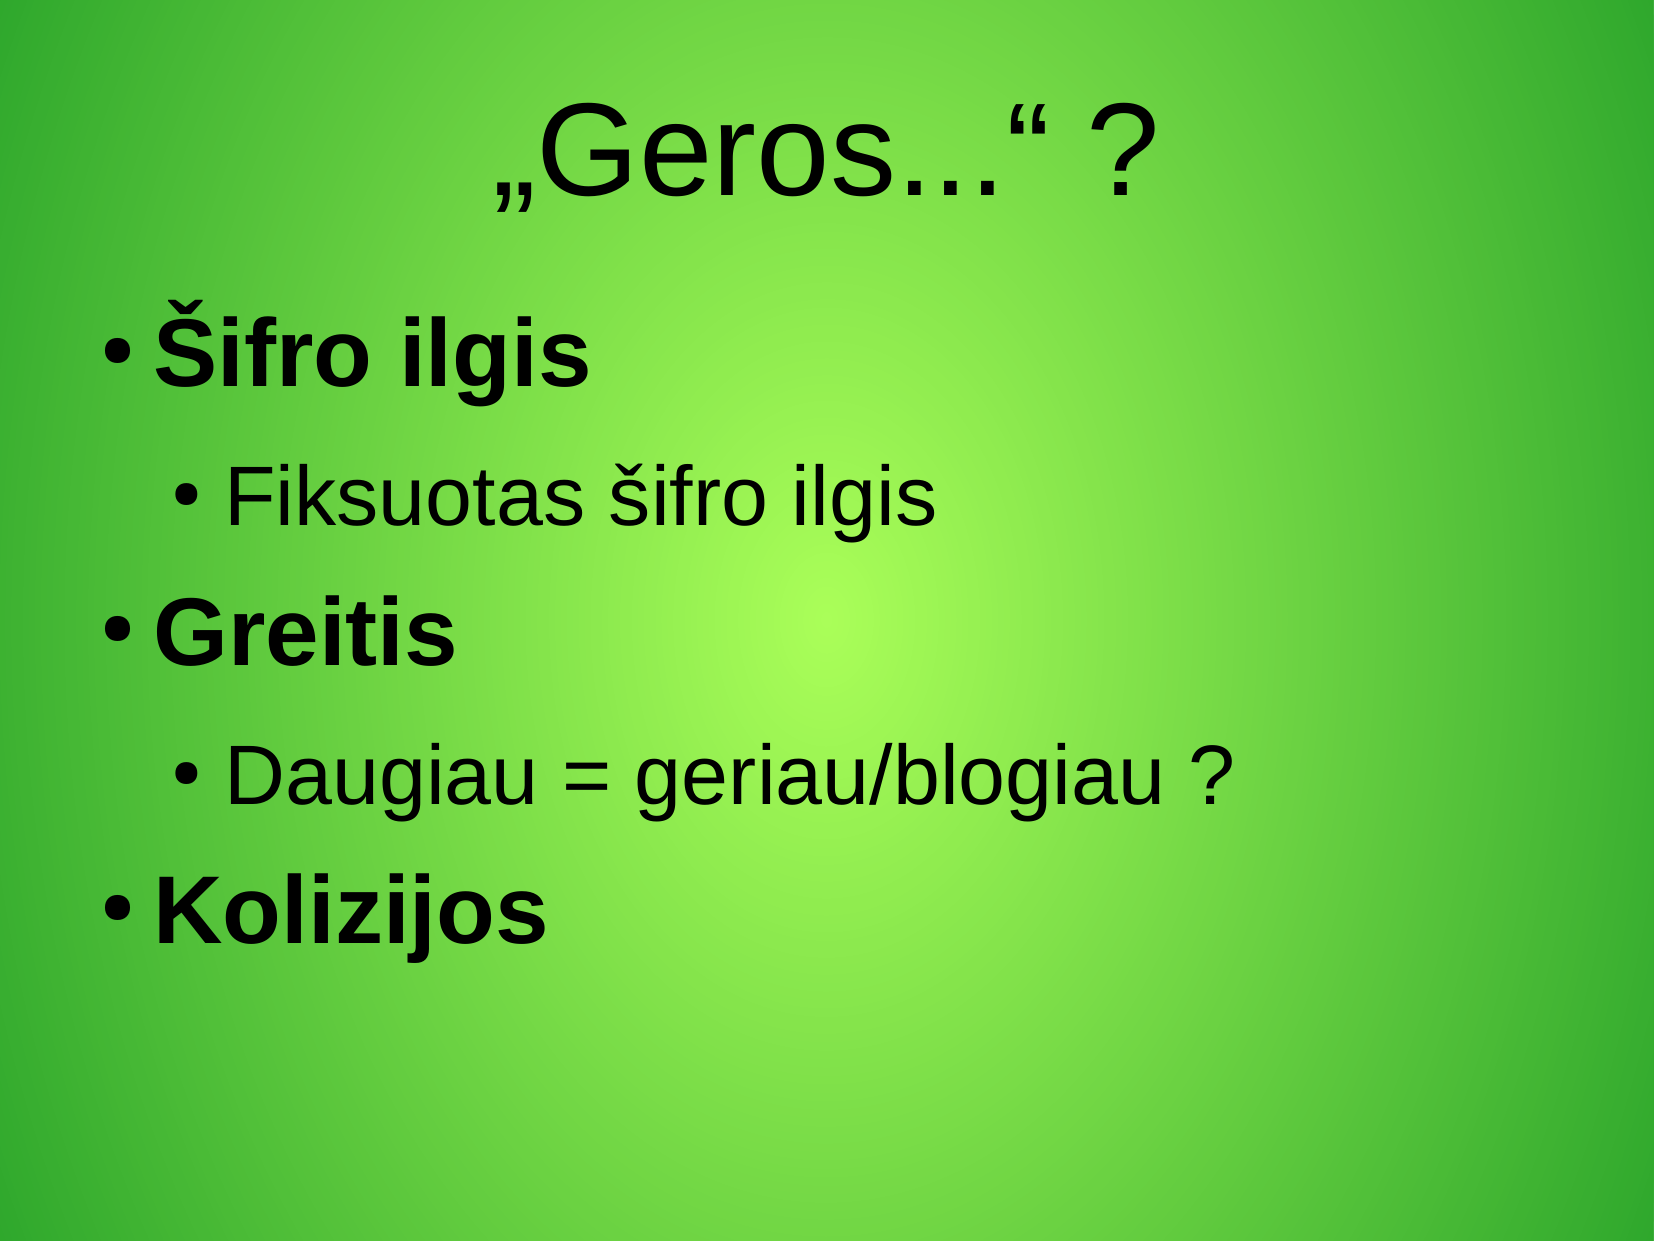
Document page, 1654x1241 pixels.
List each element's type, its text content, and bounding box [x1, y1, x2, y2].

list Šifro ilgis Fiksuotas šifro ilgis Greitis Daugiau = geriau/blogiau ? Kolizijos [82, 299, 1571, 1019]
title „Geros...“ ? [82, 47, 1571, 252]
